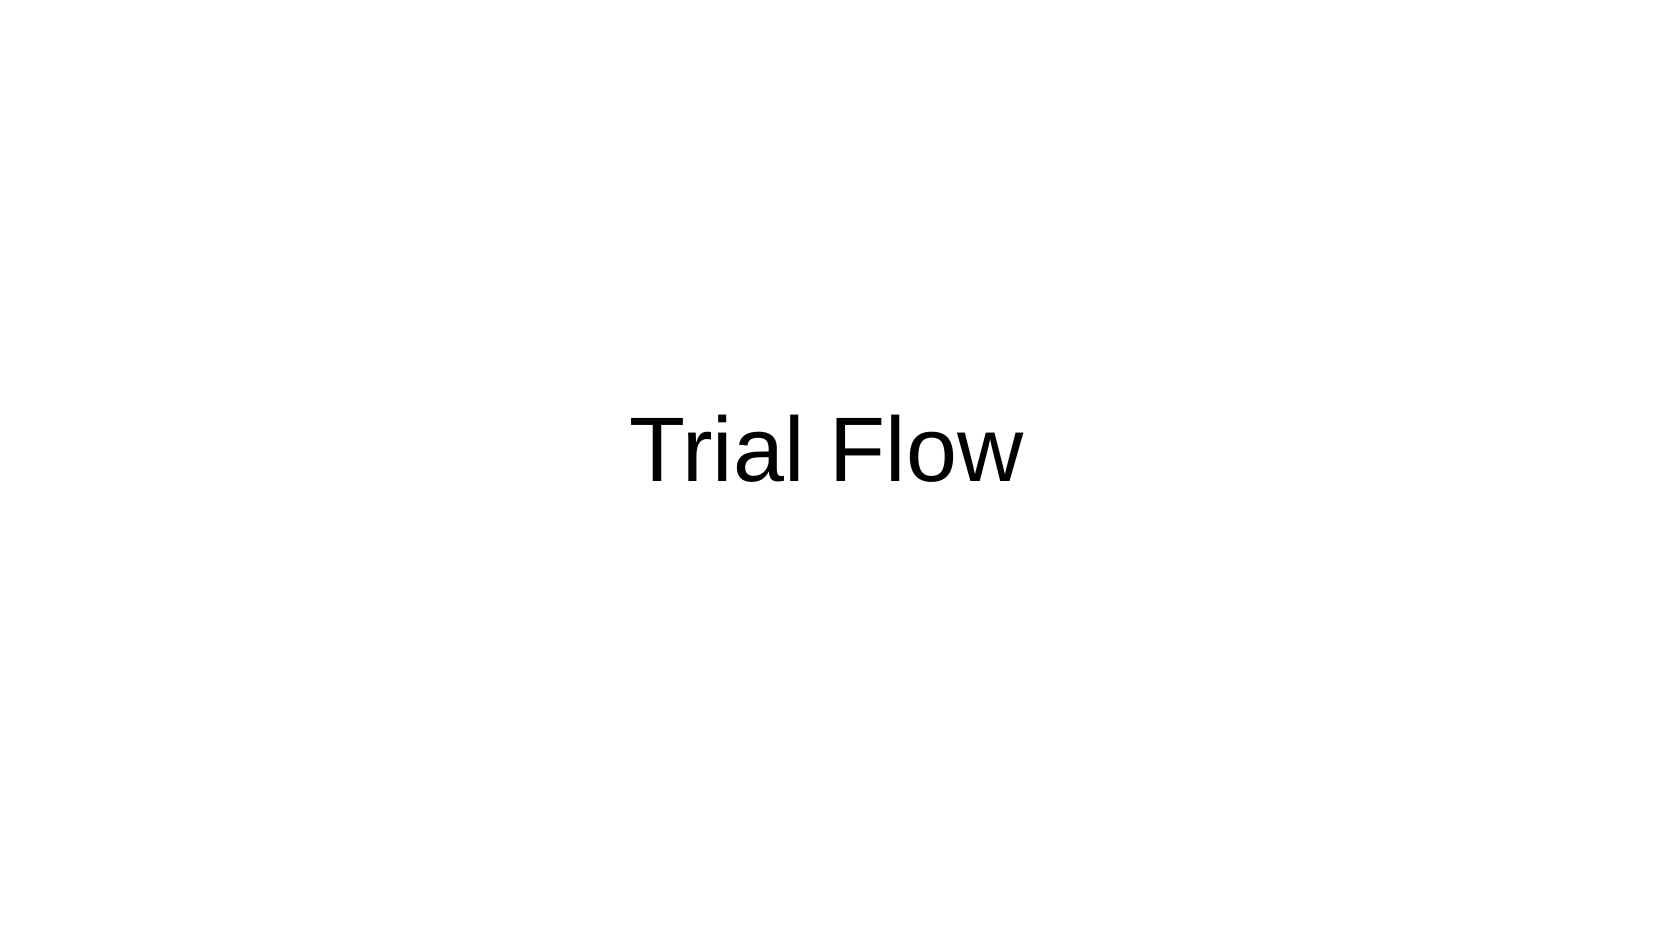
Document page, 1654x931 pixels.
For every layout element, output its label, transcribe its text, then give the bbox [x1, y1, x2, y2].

title Trial Flow [82, 37, 1571, 863]
